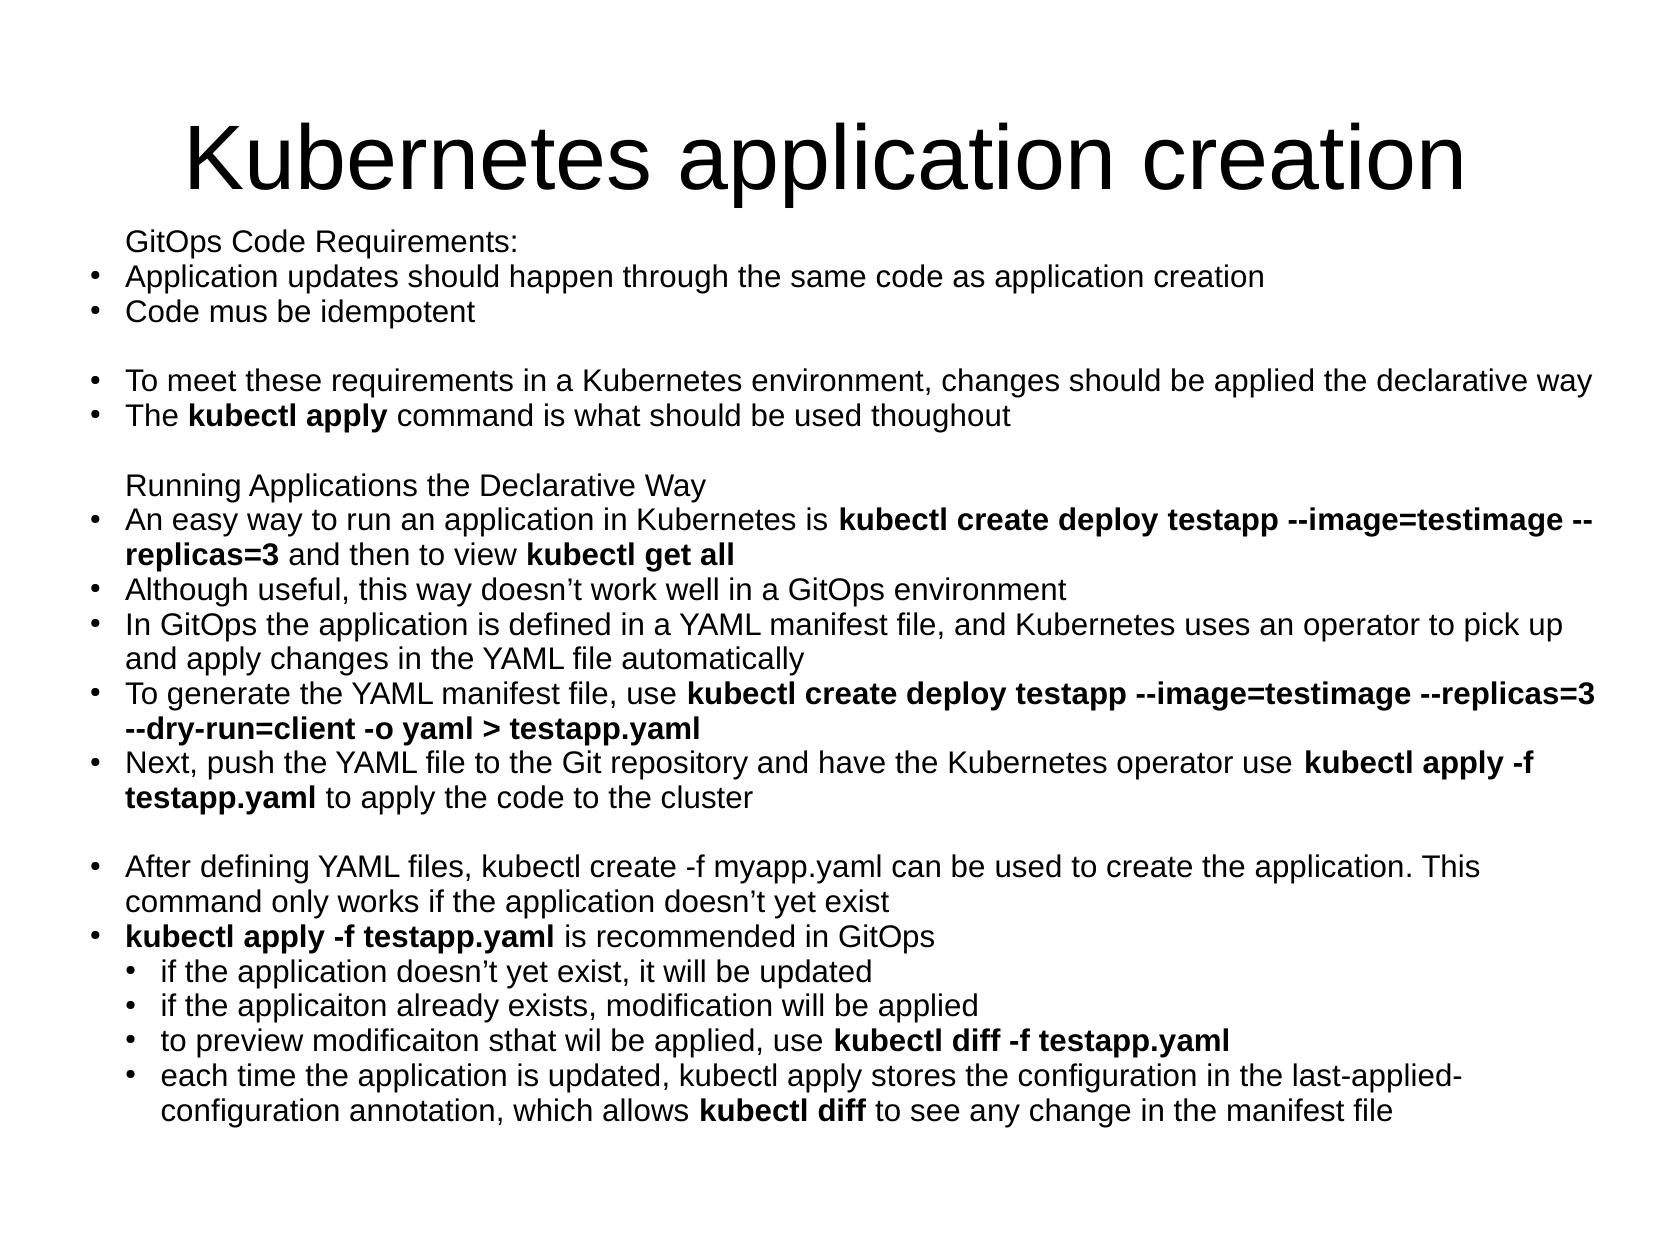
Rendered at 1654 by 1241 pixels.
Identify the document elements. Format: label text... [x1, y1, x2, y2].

title Kubernetes application creation [82, 49, 1571, 217]
text_box GitOps Code Requirements: Application updates should happen through the same code as application creation Code mus be idempotent To meet these requirements in a Kubernetes environment, changes should be applied the declarative way The kubectl apply command is what should be used thoughout Running Applications the Declarative Way An easy way to run an application in Kubernetes is kubectl create deploy testapp --image=testimage --replicas=3 and then to view kubectl get all Although useful, this way doesn’t work well in a GitOps environment In GitOps the application is defined in a YAML manifest file, and Kubernetes uses an operator to pick up and apply changes in the YAML file automatically To generate the YAML manifest file, use kubectl create deploy testapp --image=testimage --replicas=3 --dry-run=client -o yaml > testapp.yaml Next, push the YAML file to the Git repository and have the Kubernetes operator use kubectl apply -f testapp.yaml to apply the code to the cluster After defining YAML files, kubectl create -f myapp.yaml can be used to create the application. This command only works if the application doesn’t yet exist kubectl apply -f testapp.yaml is recommended in GitOps if the application doesn’t yet exist, it will be updated if the applicaiton already exists, modification will be applied to preview modificaiton sthat wil be applied, use kubectl diff -f testapp.yaml each time the application is updated, kubectl apply stores the configuration in the last-applied-configuration annotation, which allows kubectl diff to see any change in the manifest file [75, 217, 1613, 1135]
